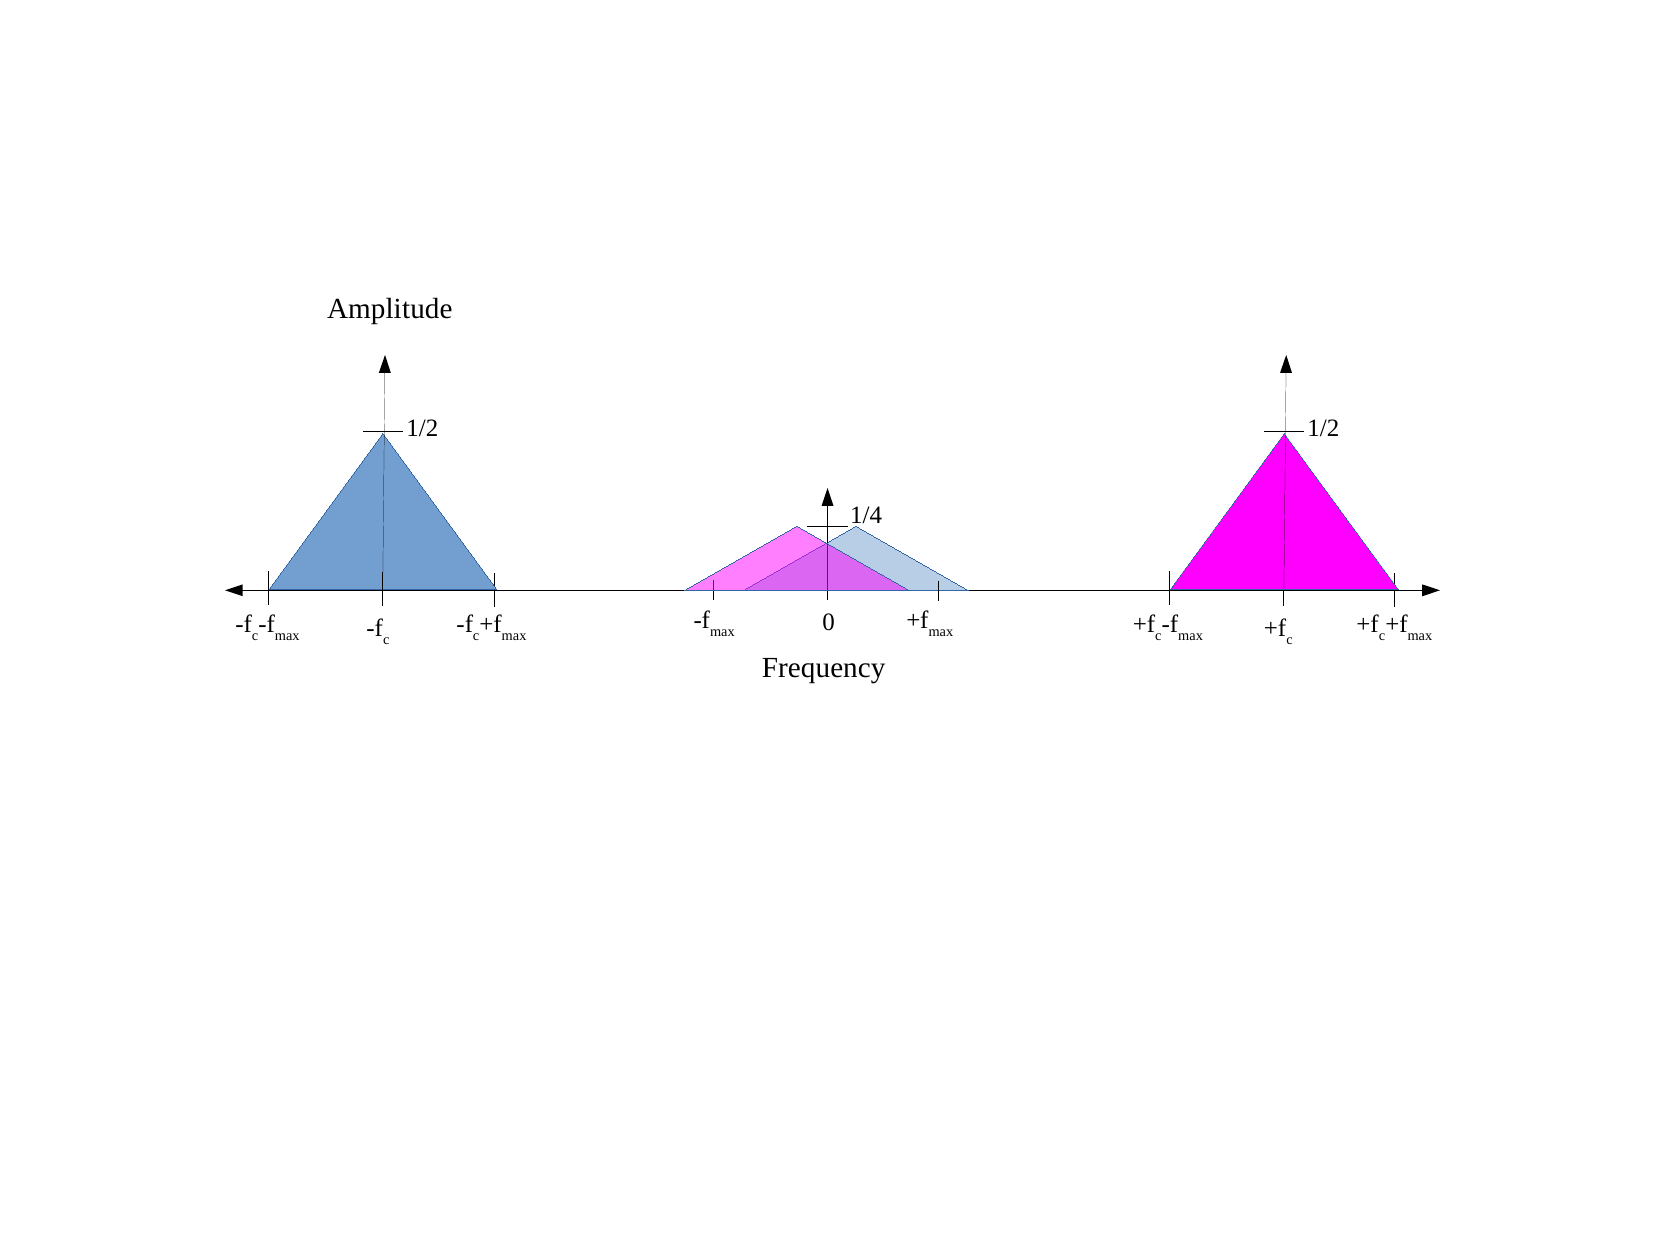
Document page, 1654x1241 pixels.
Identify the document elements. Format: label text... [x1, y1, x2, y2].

text_box 1/4 [835, 494, 907, 537]
text_box [269, 433, 384, 590]
text_box 0 [807, 600, 857, 644]
text_box 1/2 [1292, 407, 1365, 450]
text_box -fc-fmax [220, 602, 329, 661]
text_box +fc [1249, 606, 1317, 656]
text_box -fmax [678, 598, 761, 647]
text_box -fc [351, 606, 413, 656]
text_box [1170, 433, 1285, 590]
text_box Frequency [747, 644, 906, 692]
text_box Amplitude [312, 285, 468, 333]
text_box [684, 526, 969, 591]
text_box [1285, 435, 1399, 590]
text_box +fc+fmax [1341, 602, 1464, 652]
text_box [383, 436, 497, 590]
text_box 1/2 [391, 406, 463, 450]
text_box +fmax [891, 598, 980, 647]
text_box +fc-fmax [1118, 602, 1233, 661]
text_box -fc+fmax [441, 602, 543, 652]
